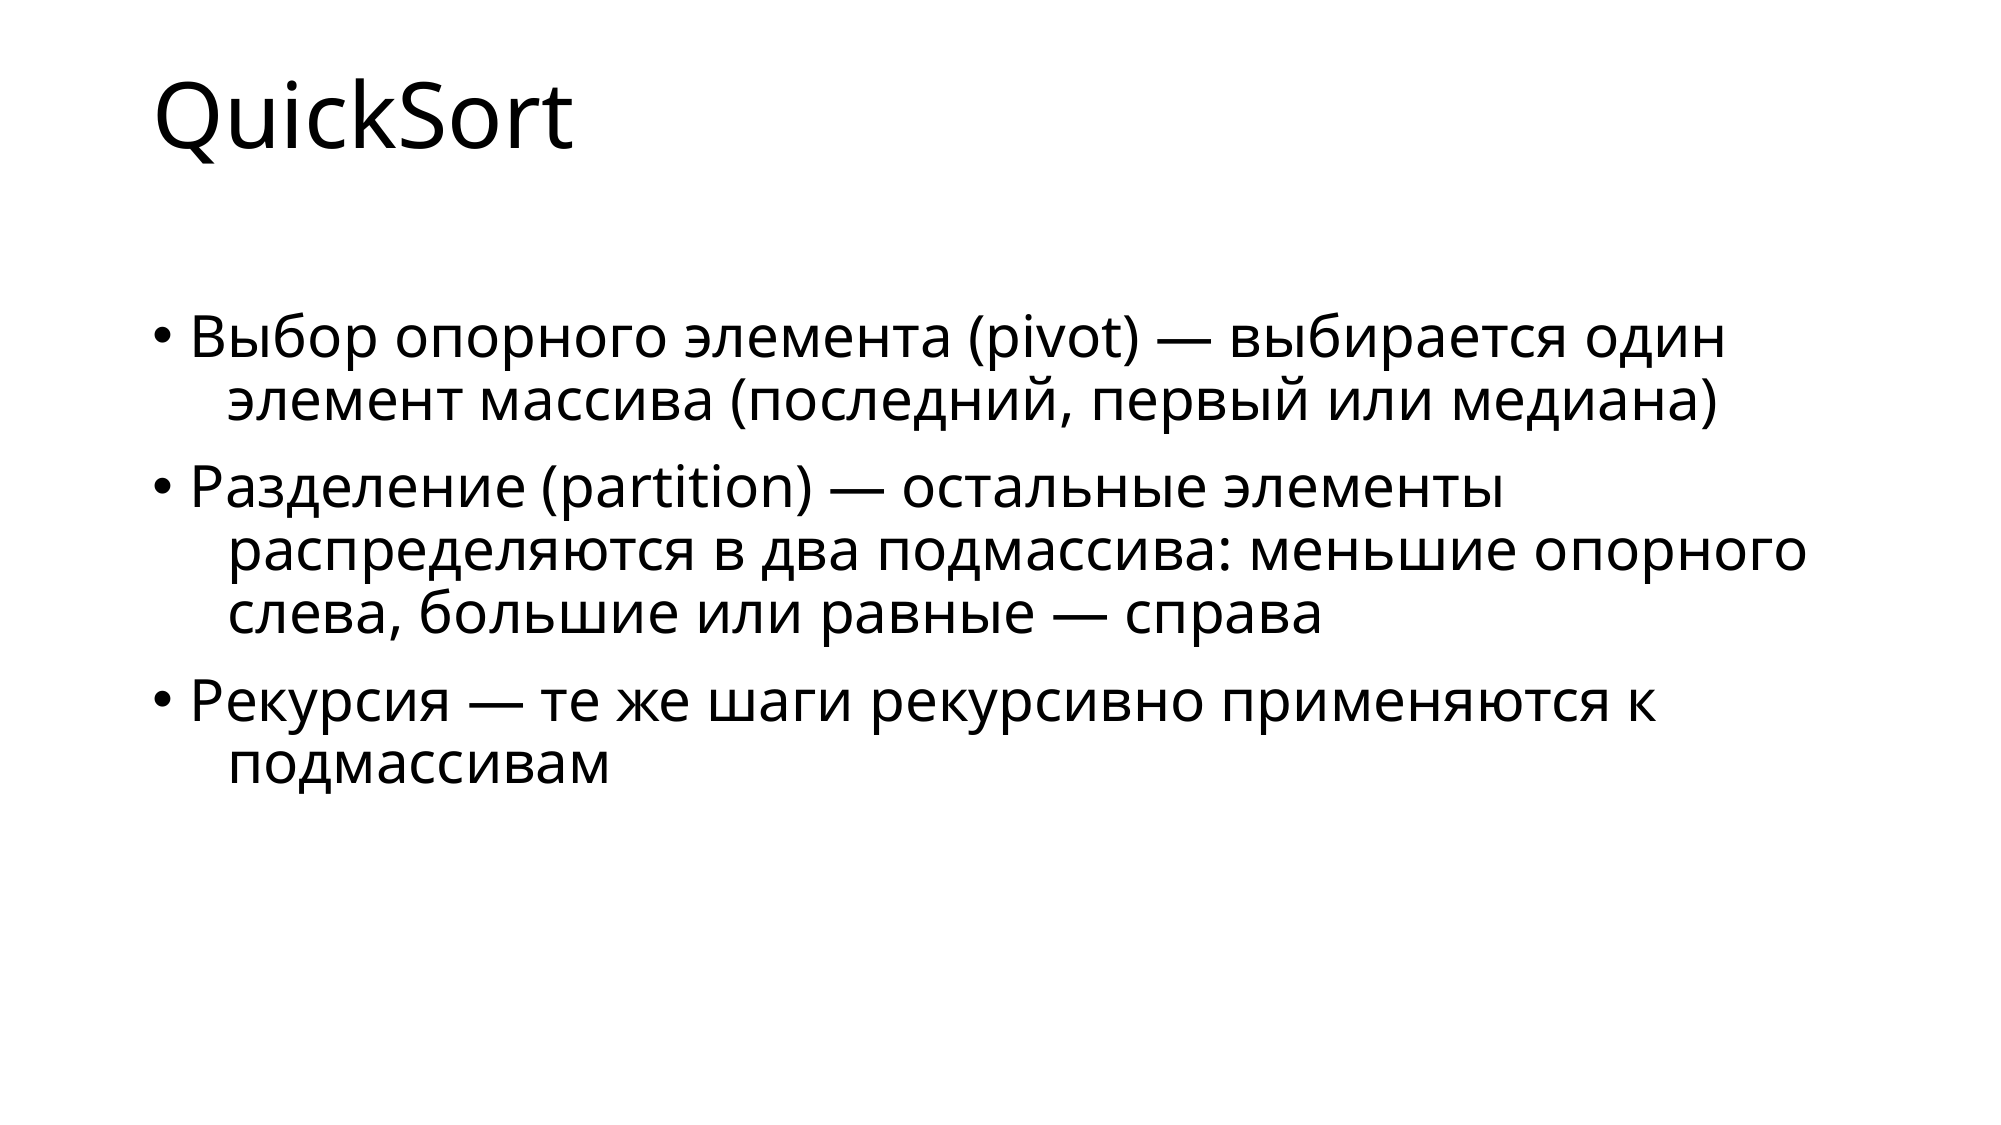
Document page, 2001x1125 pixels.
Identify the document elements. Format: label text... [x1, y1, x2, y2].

list Выбор опорного элемента (pivot) — выбирается один элемент массива (последний, первый или медиана) Разделение (partition) — остальные элементы распределяются в два подмассива: меньшие опорного слева, большие или равные — справа​ Рекурсия — те же шаги рекурсивно применяются к подмассивам [137, 299, 1863, 1014]
title QuickSort [137, 59, 1863, 278]
